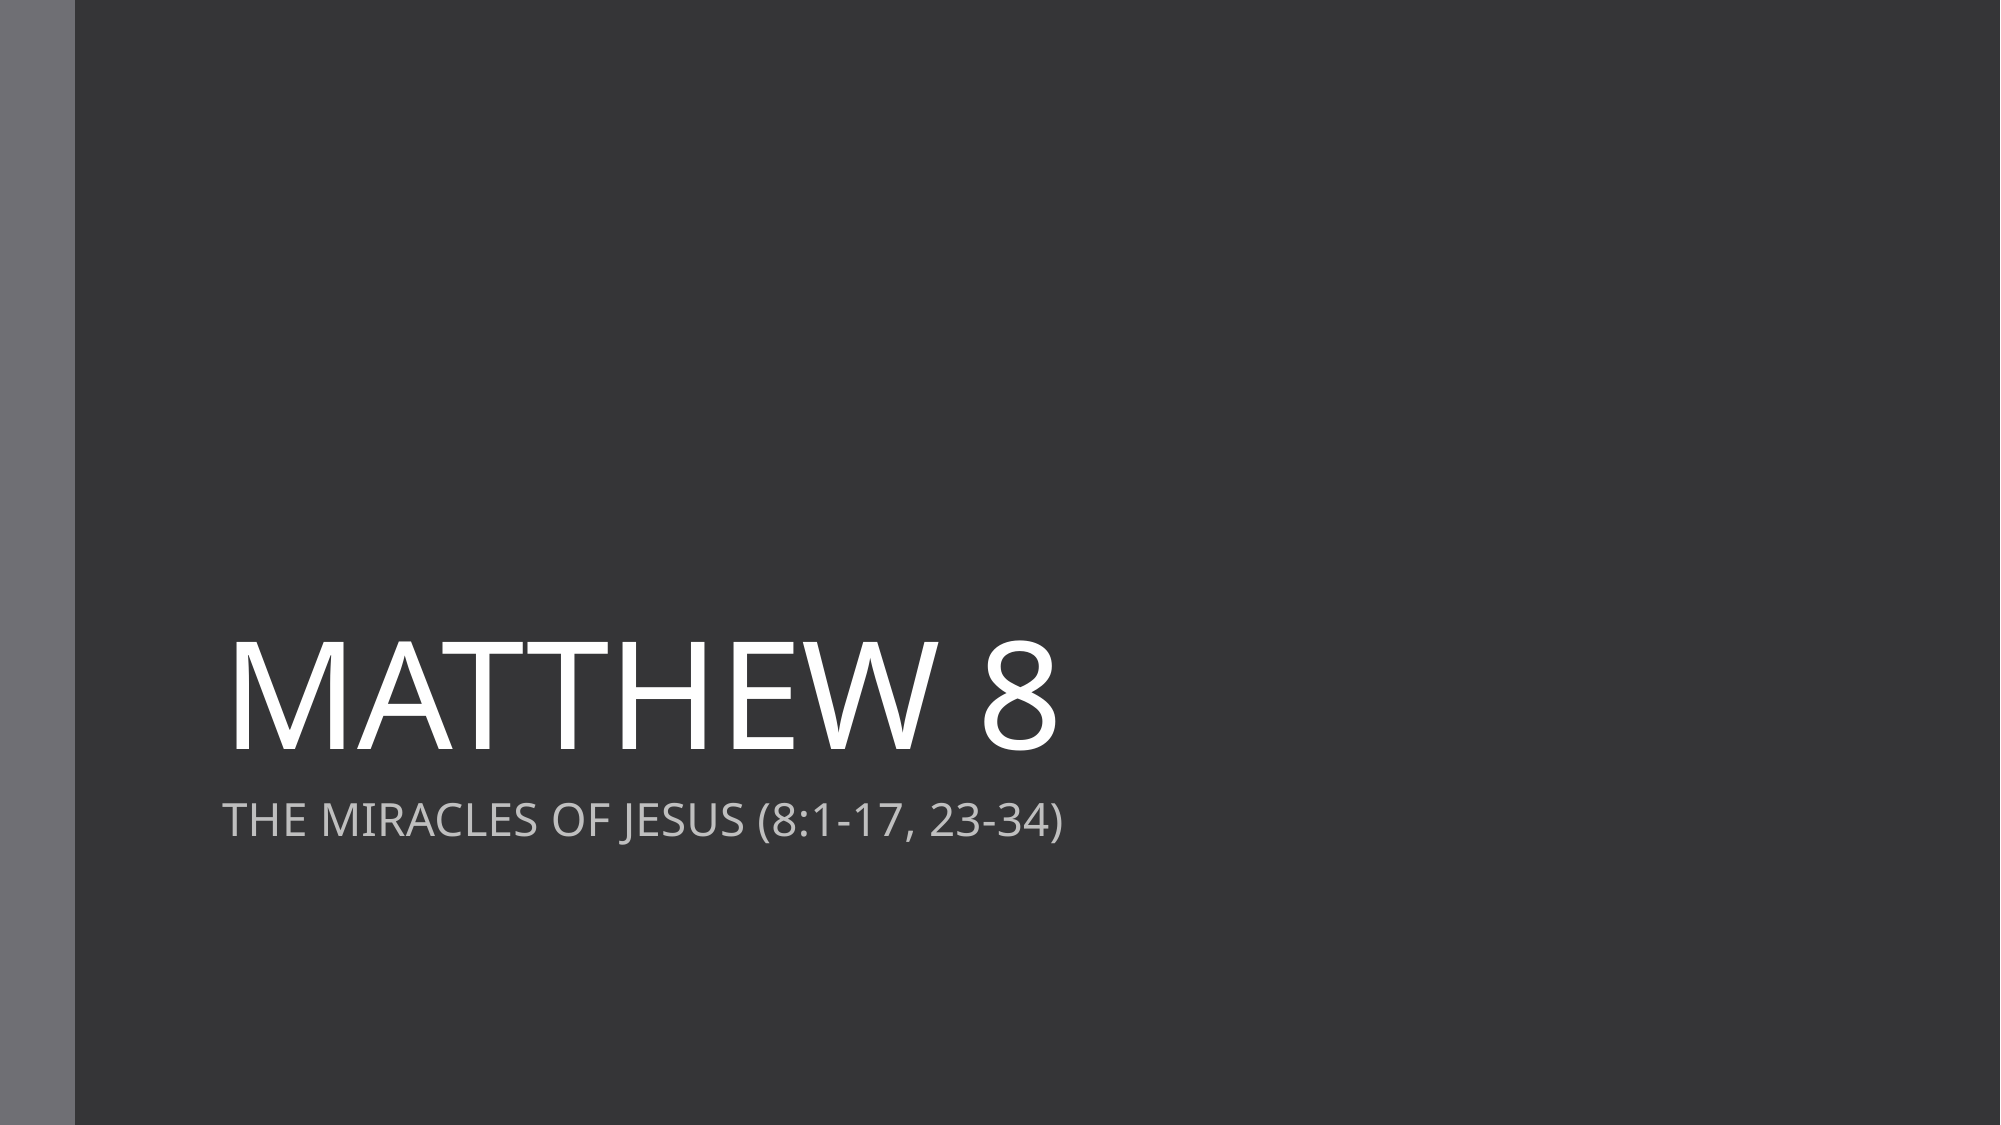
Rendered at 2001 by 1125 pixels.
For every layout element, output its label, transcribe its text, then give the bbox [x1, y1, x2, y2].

subtitle THE MIRACLES OF JESUS (8:1-17, 23-34) [206, 787, 1752, 1066]
title MATTHEW 8 [206, 124, 1752, 787]
